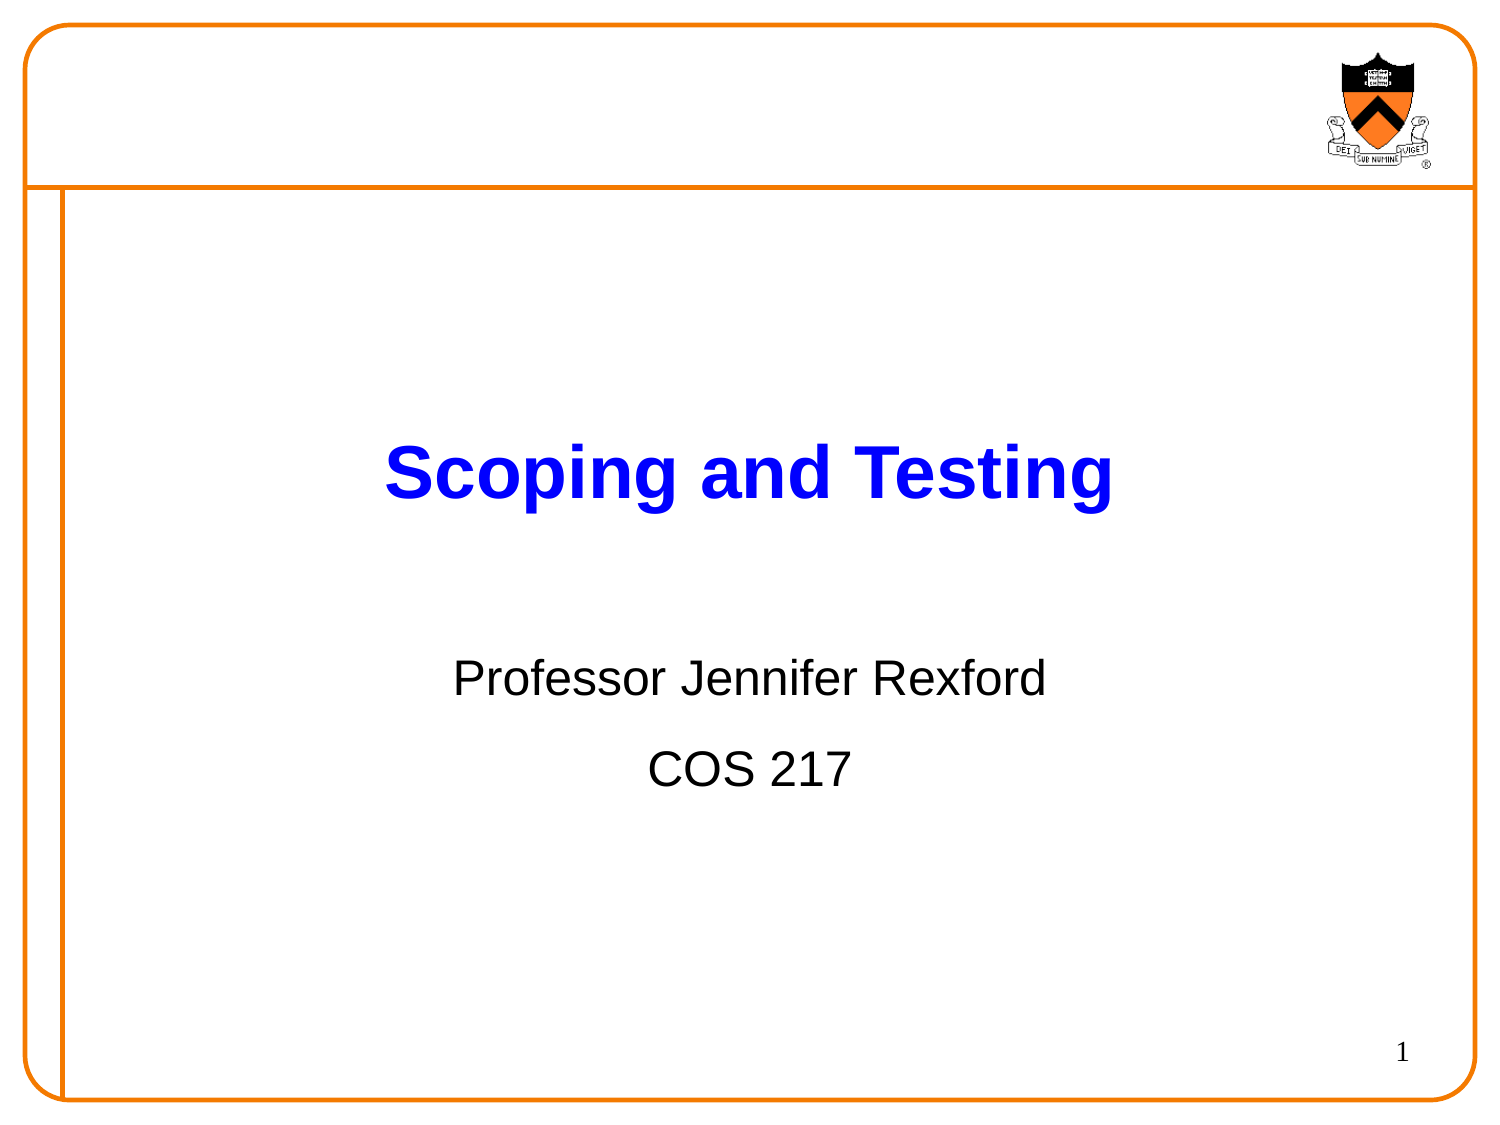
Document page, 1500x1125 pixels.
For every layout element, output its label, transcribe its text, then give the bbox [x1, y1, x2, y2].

title Scoping and Testing [112, 374, 1388, 563]
subtitle Professor Jennifer Rexford COS 217 [225, 637, 1276, 926]
picture [1325, 49, 1431, 169]
